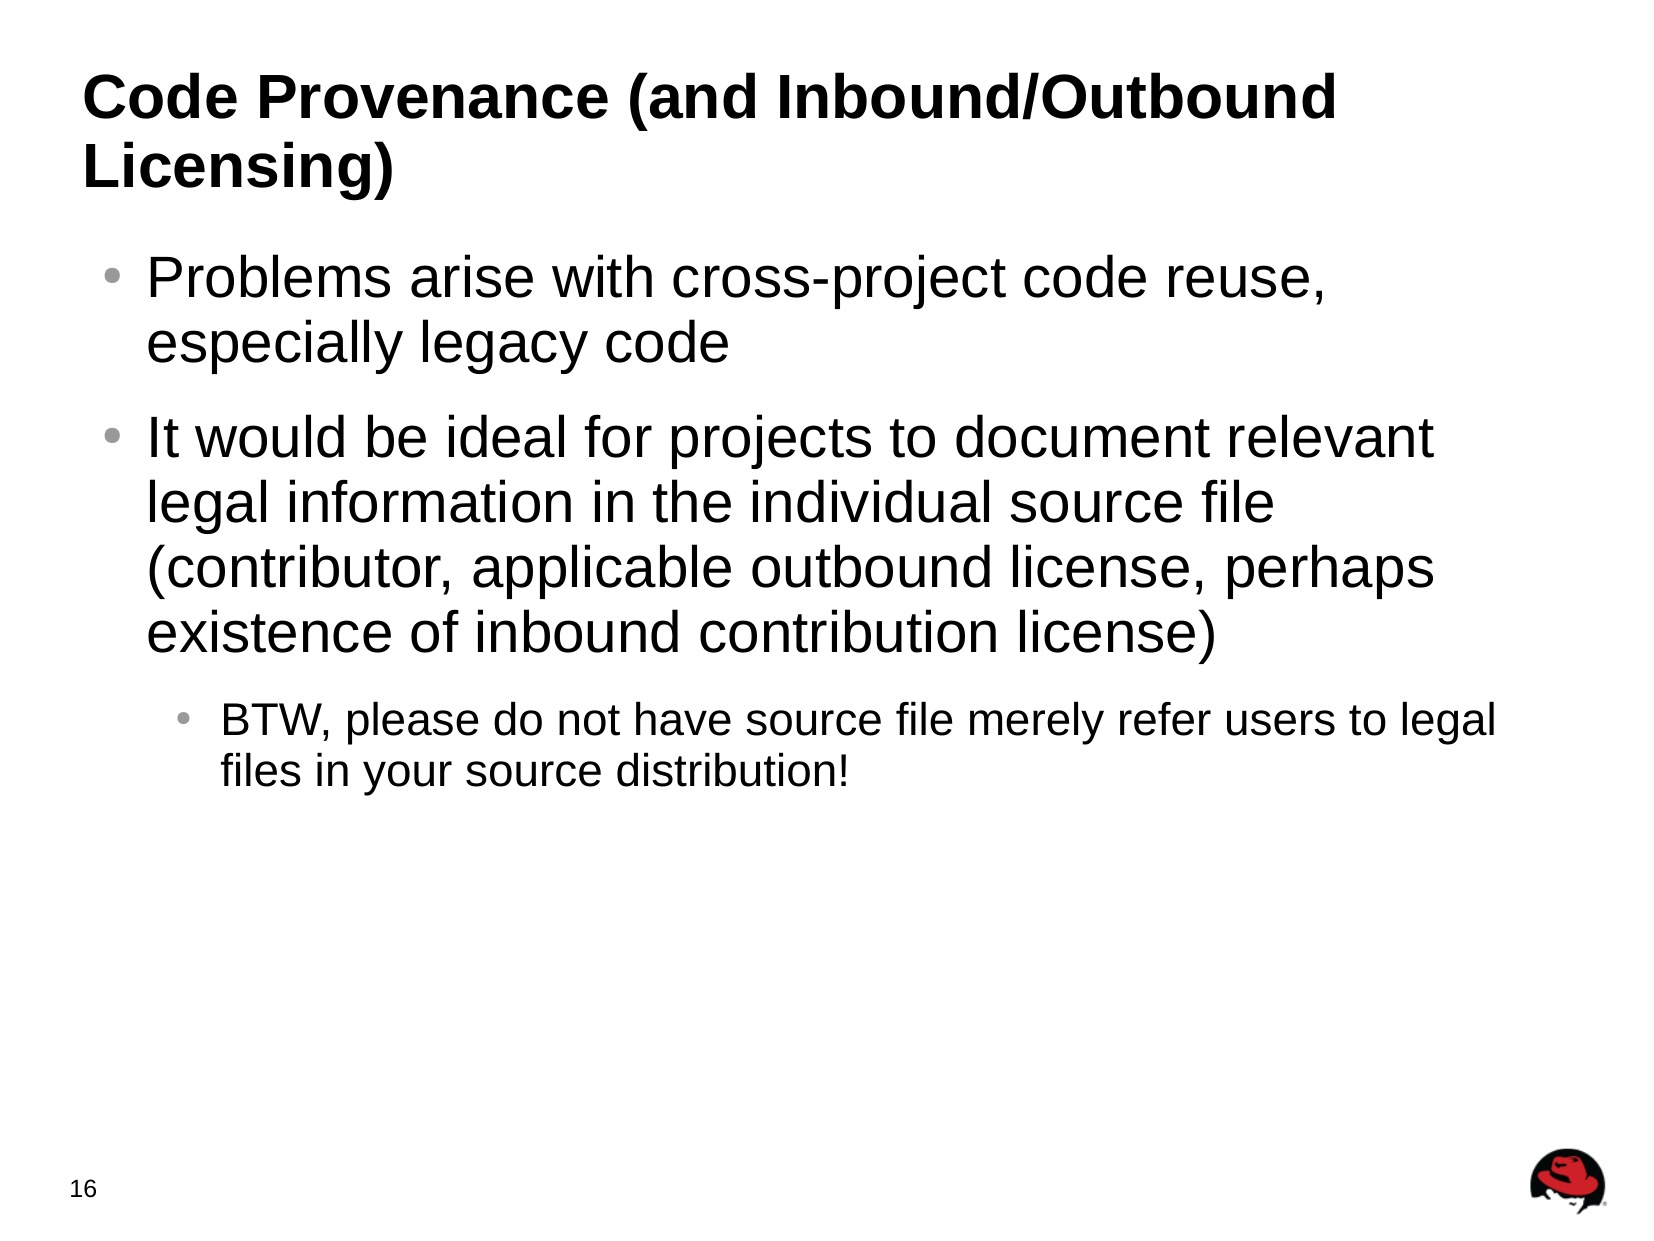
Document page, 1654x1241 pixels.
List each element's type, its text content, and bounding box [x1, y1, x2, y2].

picture [1529, 1146, 1613, 1224]
title Code Provenance (and Inbound/Outbound Licensing) [82, 45, 1571, 218]
list Problems arise with cross-project code reuse, especially legacy code It would be ideal for projects to document relevant legal information in the individual source file (contributor, applicable outbound license, perhaps existence of inbound contribution license) BTW, please do not have source file merely refer users to legal files in your source distribution! [86, 244, 1576, 1024]
